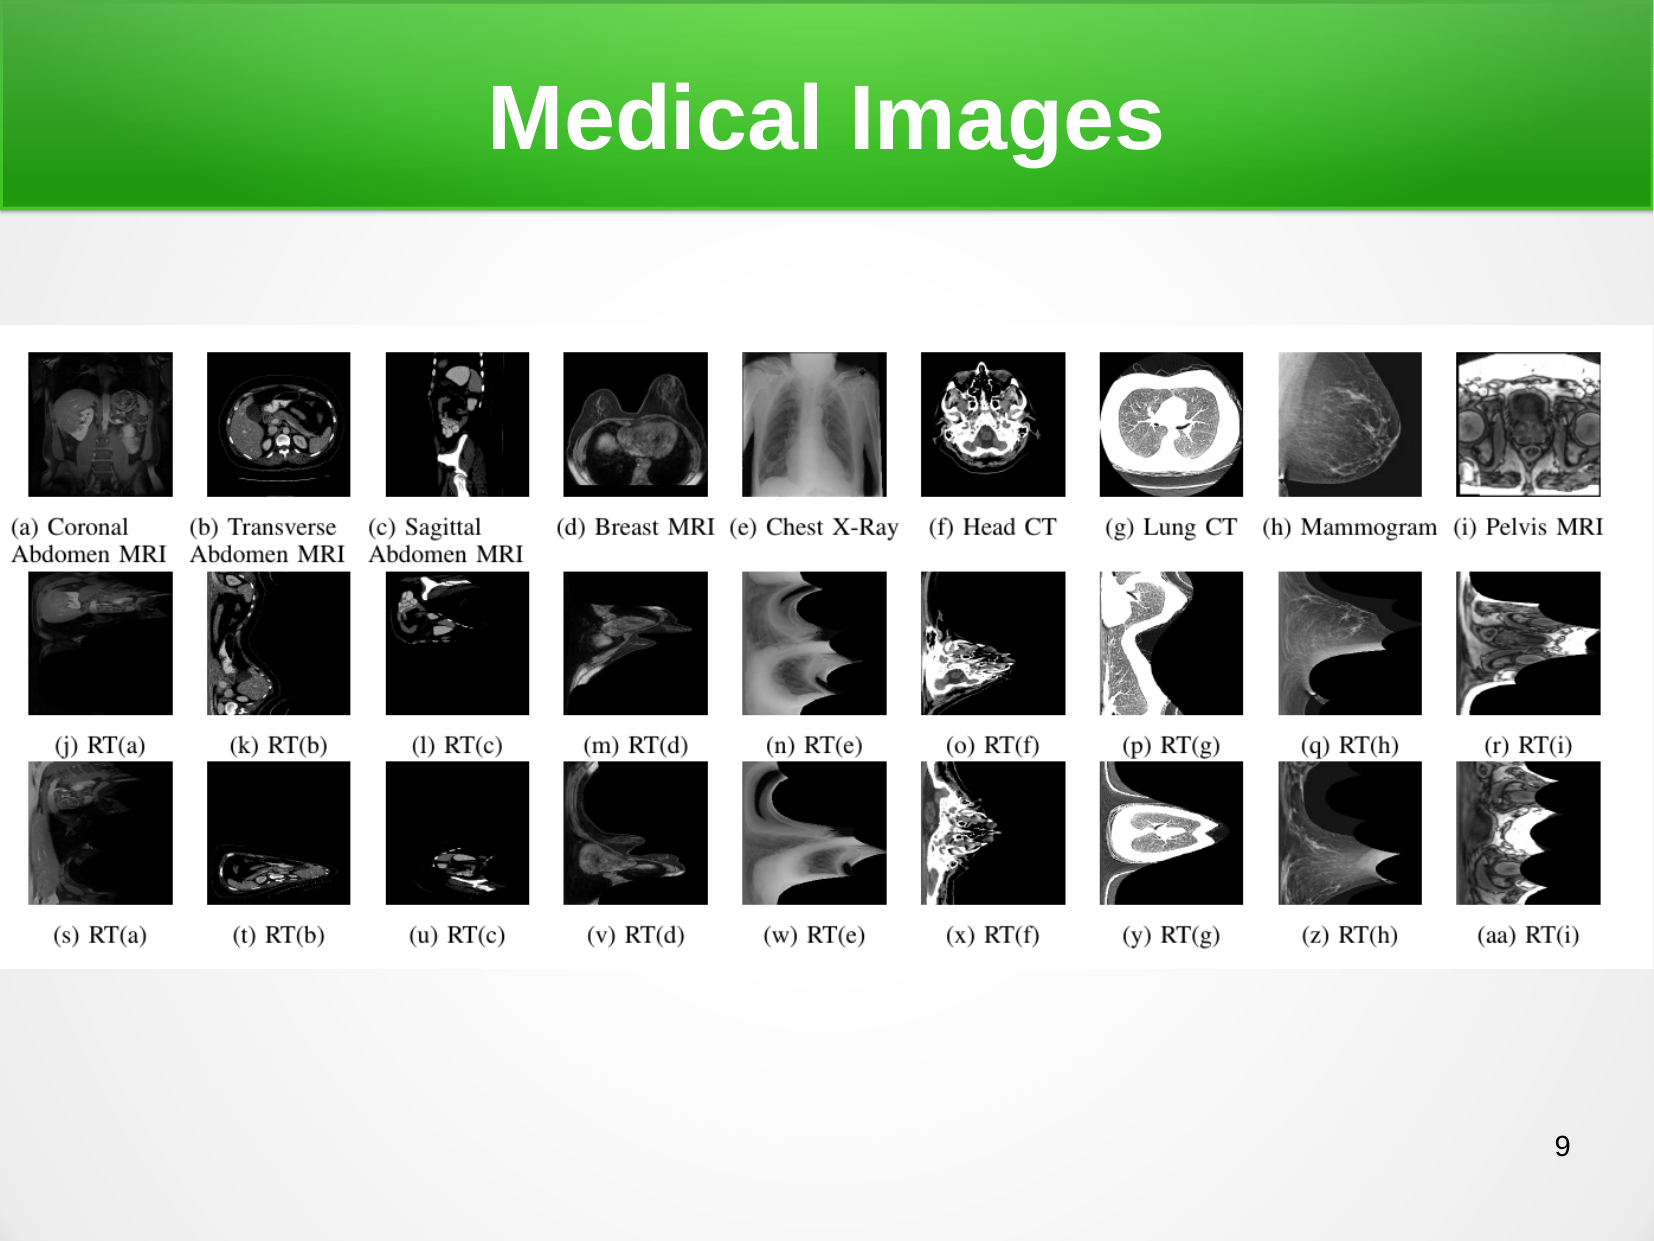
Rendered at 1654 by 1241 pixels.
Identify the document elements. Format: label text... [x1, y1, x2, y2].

title Medical Images [82, 47, 1571, 189]
picture [0, 325, 1654, 969]
